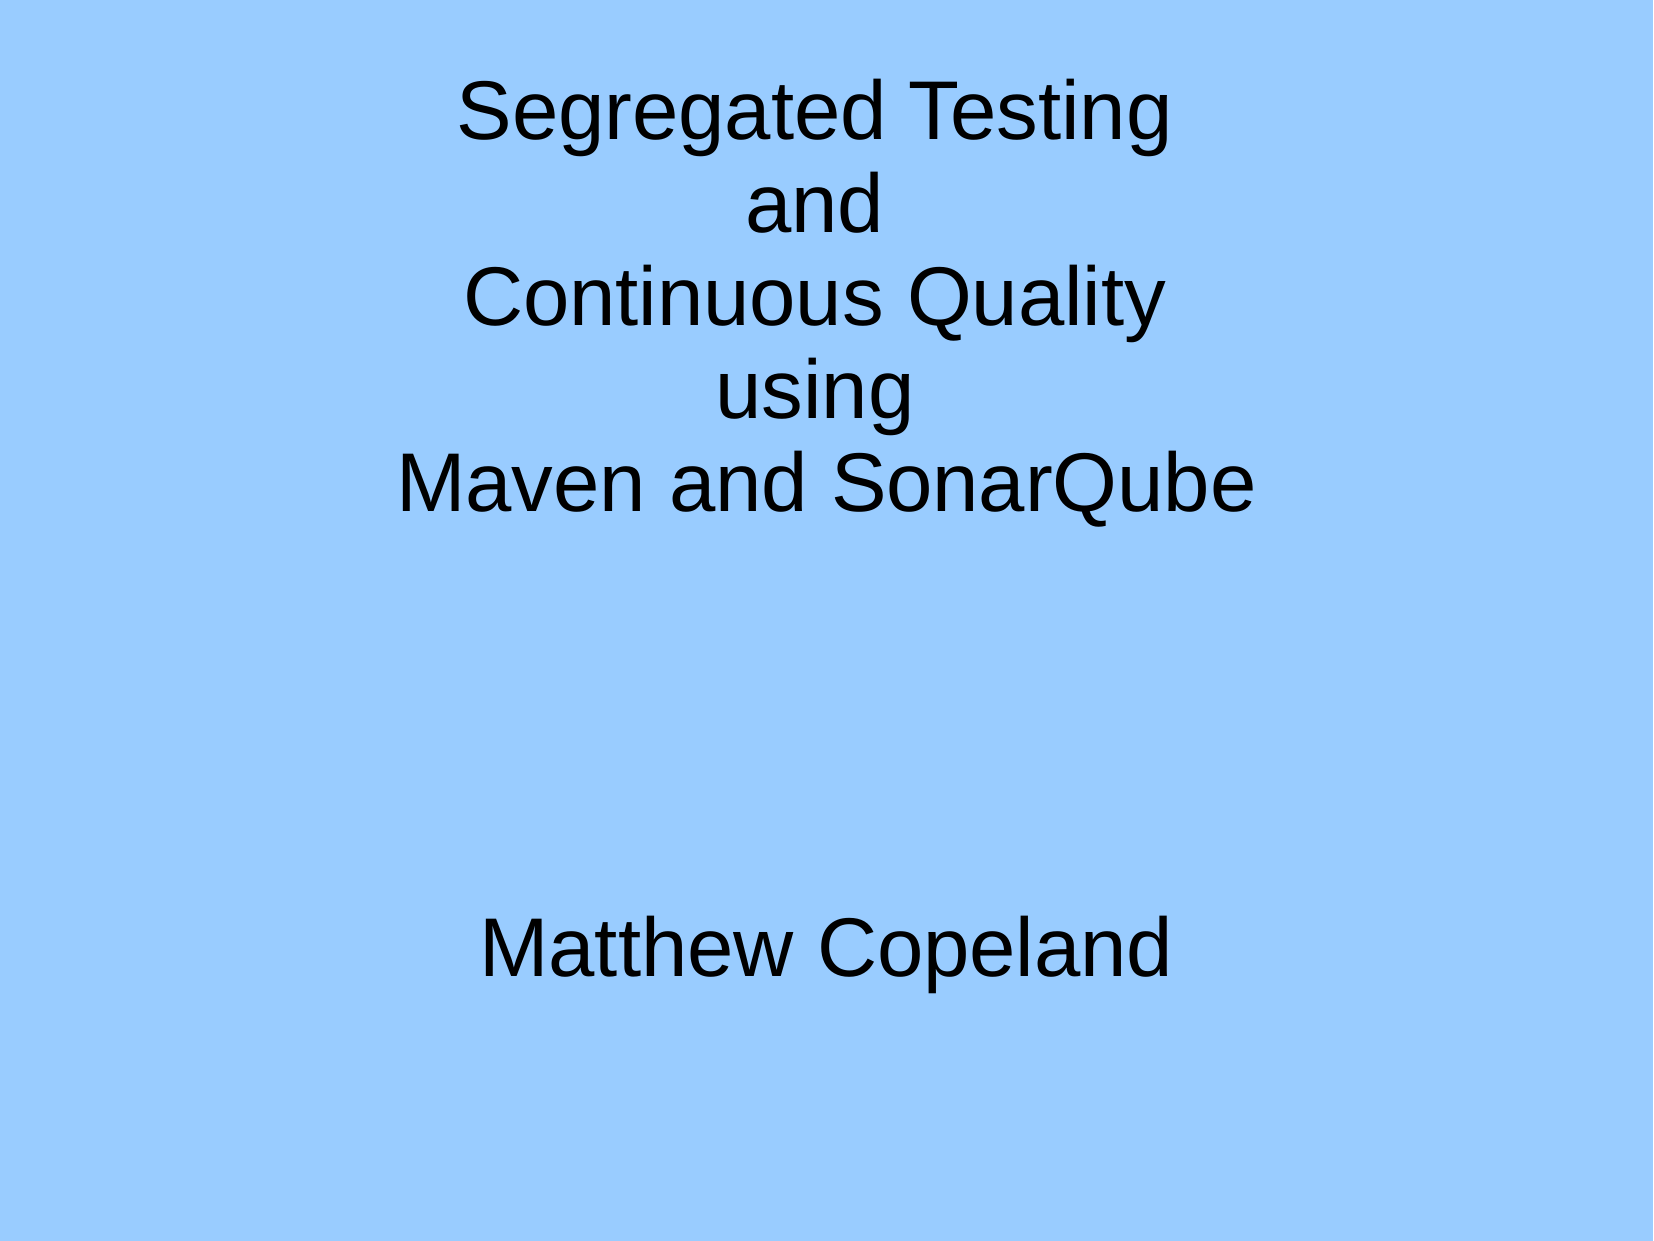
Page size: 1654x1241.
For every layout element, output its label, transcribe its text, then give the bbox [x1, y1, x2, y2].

subtitle Segregated Testing and Continuous Quality using Maven and SonarQube Matthew Copeland [82, 49, 1571, 1010]
